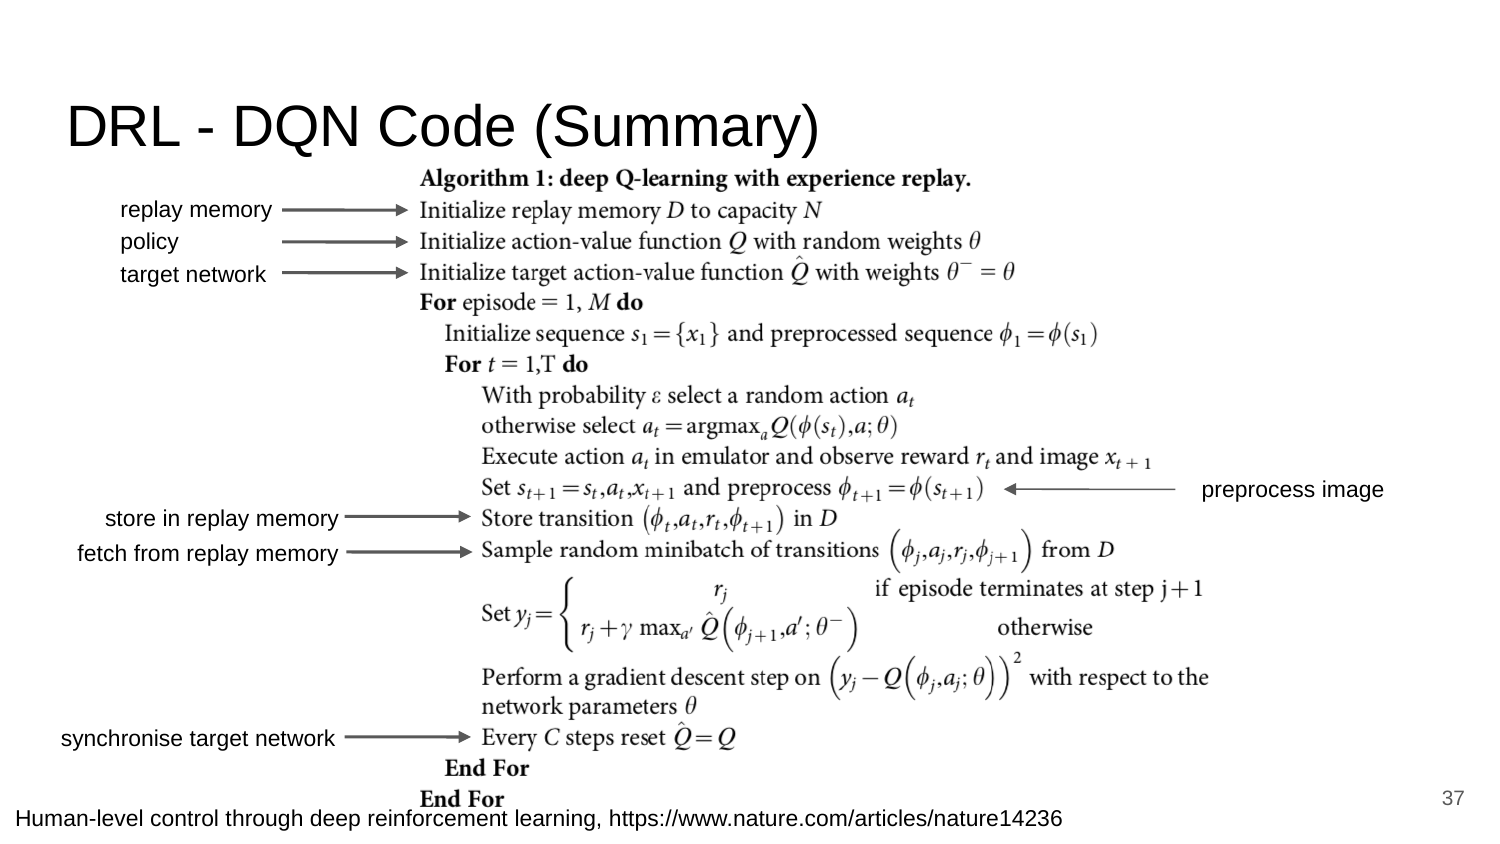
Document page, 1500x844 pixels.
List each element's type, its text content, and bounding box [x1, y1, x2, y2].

text_box Human-level control through deep reinforcement learning, https://www.nature.com/articles/nature14236 [0, 788, 1324, 844]
picture [419, 166, 1220, 788]
slide_number <number> [1389, 764, 1480, 830]
text_box policy [105, 211, 333, 244]
text_box store in replay memory [89, 488, 396, 523]
text_box fetch from replay memory [62, 523, 396, 581]
text_box synchronise target network [45, 708, 440, 765]
text_box preprocess image [1186, 459, 1414, 537]
text_box replay memory [105, 179, 333, 211]
text_box target network [105, 244, 333, 301]
title DRL - DQN Code (Summary) [51, 72, 1449, 167]
